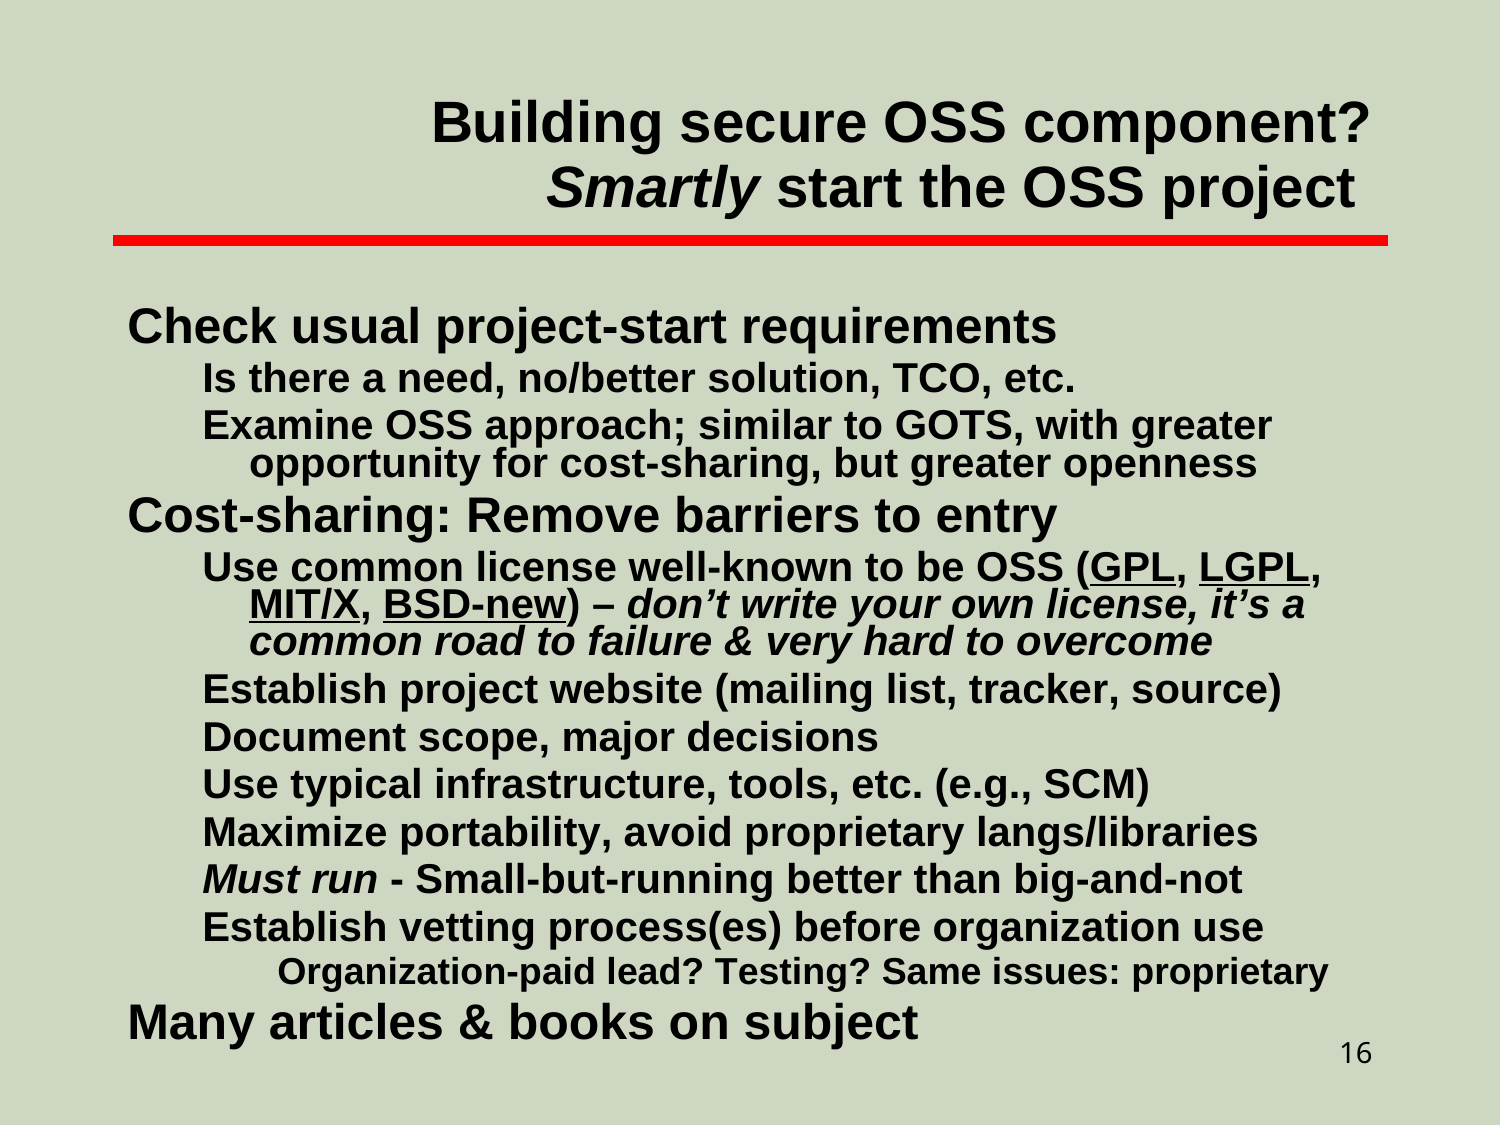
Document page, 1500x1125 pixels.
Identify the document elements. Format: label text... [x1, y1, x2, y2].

title Building secure OSS component? Smartly start the OSS project [337, 81, 1388, 228]
list Check usual project-start requirements Is there a need, no/better solution, TCO, etc. Examine OSS approach; similar to GOTS, with greater opportunity for cost-sharing, but greater openness Cost-sharing: Remove barriers to entry Use common license well-known to be OSS (GPL, LGPL, MIT/X, BSD-new) – don’t write your own license, it’s a common road to failure & very hard to overcome Establish project website (mailing list, tracker, source) Document scope, major decisions Use typical infrastructure, tools, etc. (e.g., SCM) Maximize portability, avoid proprietary langs/libraries Must run - Small-but-running better than big-and-not Establish vetting process(es) before organization use Organization-paid lead? Testing? Same issues: proprietary Many articles & books on subject [112, 299, 1388, 1087]
